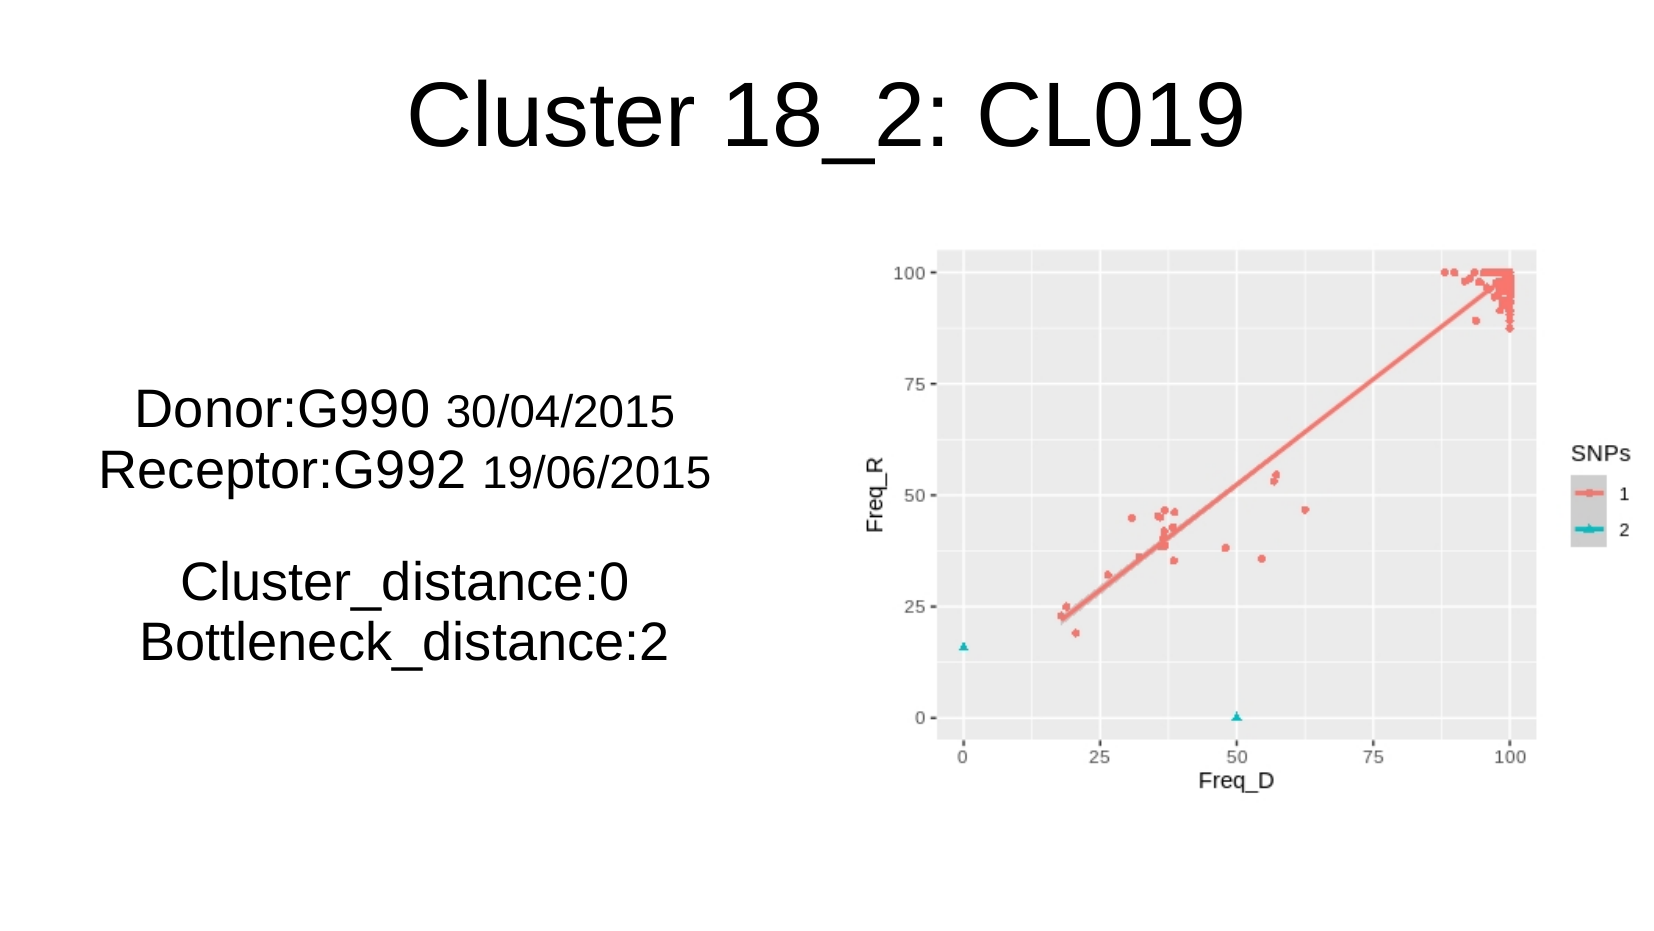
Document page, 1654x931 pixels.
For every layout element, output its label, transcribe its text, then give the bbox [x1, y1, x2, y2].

text_box Donor:G990 30/04/2015 Receptor:G992 19/06/2015 Cluster_distance:0 Bottleneck_distance:2 [30, 255, 781, 796]
picture [856, 239, 1654, 804]
title Cluster 18_2: CL019 [82, 37, 1571, 193]
